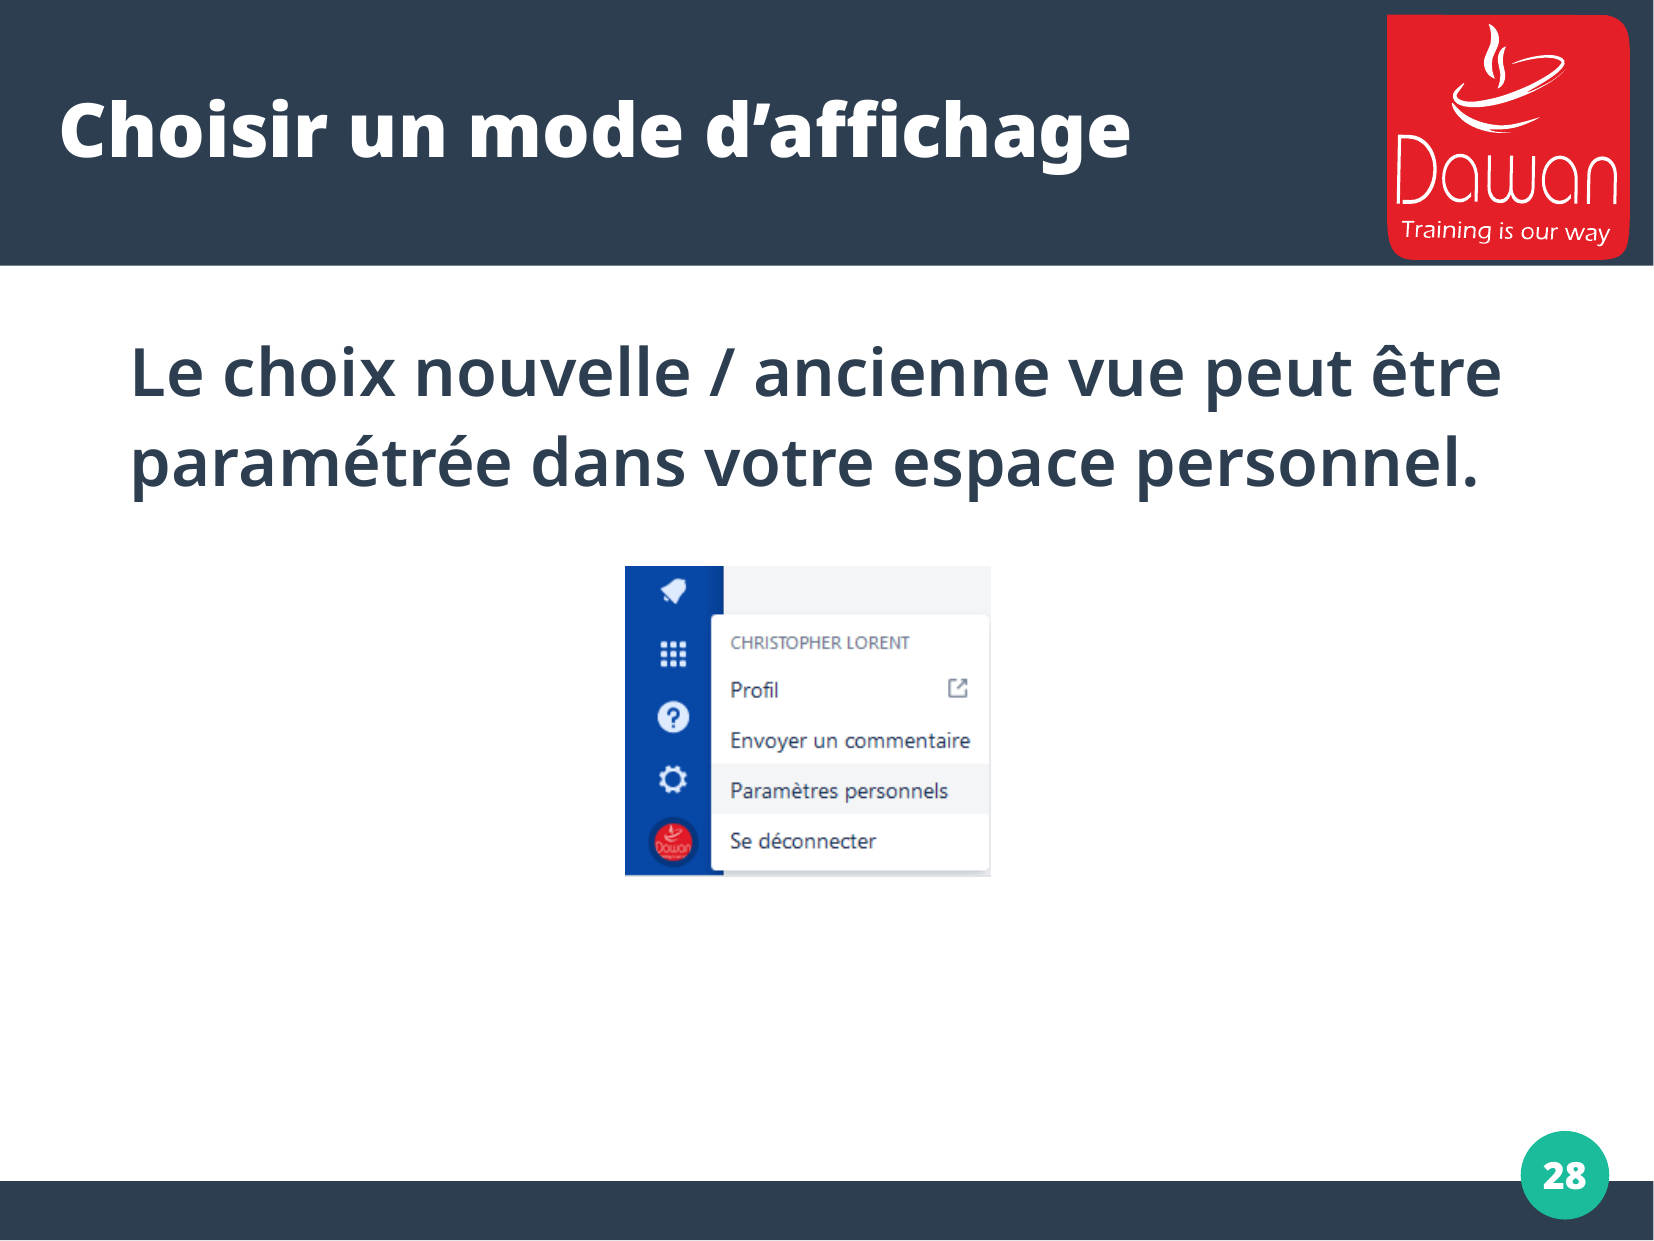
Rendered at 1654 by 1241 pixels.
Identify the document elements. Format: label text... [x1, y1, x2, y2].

list Le choix nouvelle / ancienne vue peut être paramétrée dans votre espace personnel. [59, 324, 1595, 1152]
title Choisir un mode d’affichage [59, 49, 1387, 207]
picture [625, 566, 991, 877]
picture [1387, 14, 1630, 260]
